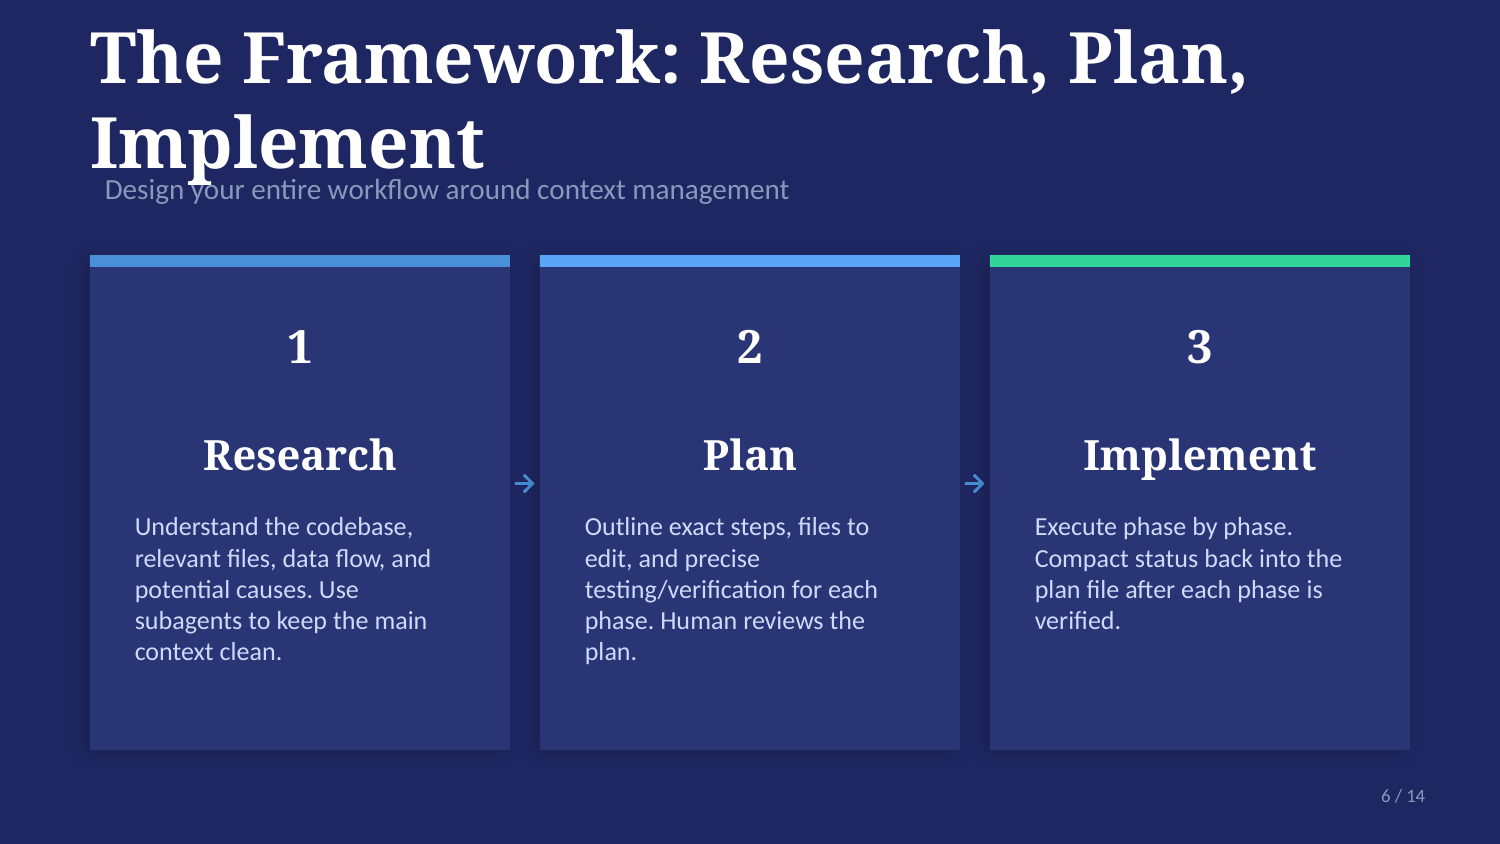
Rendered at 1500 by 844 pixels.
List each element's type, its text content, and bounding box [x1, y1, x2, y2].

text_box [89, 254, 510, 420]
picture [963, 472, 986, 495]
text_box 6 / 14 [1289, 772, 1440, 818]
text_box 3 [1154, 299, 1245, 390]
text_box Understand the codebase, relevant files, data flow, and potential causes. Use subagents to keep the main context clean. [119, 502, 480, 713]
text_box [539, 254, 960, 420]
text_box Design your entire workflow around context management [89, 157, 1410, 218]
text_box Implement [989, 420, 1410, 488]
text_box Plan [539, 420, 960, 488]
picture [513, 472, 536, 495]
text_box 2 [704, 299, 795, 390]
text_box Outline exact steps, files to edit, and precise testing/verification for each phase. Human reviews the plan. [569, 502, 930, 713]
text_box The Framework: Research, Plan, Implement [89, 44, 1410, 150]
text_box [989, 488, 1410, 750]
text_box [989, 254, 1410, 420]
text_box Execute phase by phase. Compact status back into the plan file after each phase is verified. [1019, 502, 1380, 713]
text_box [89, 488, 510, 750]
text_box [539, 488, 960, 750]
text_box 1 [254, 299, 345, 390]
text_box Research [89, 420, 510, 488]
